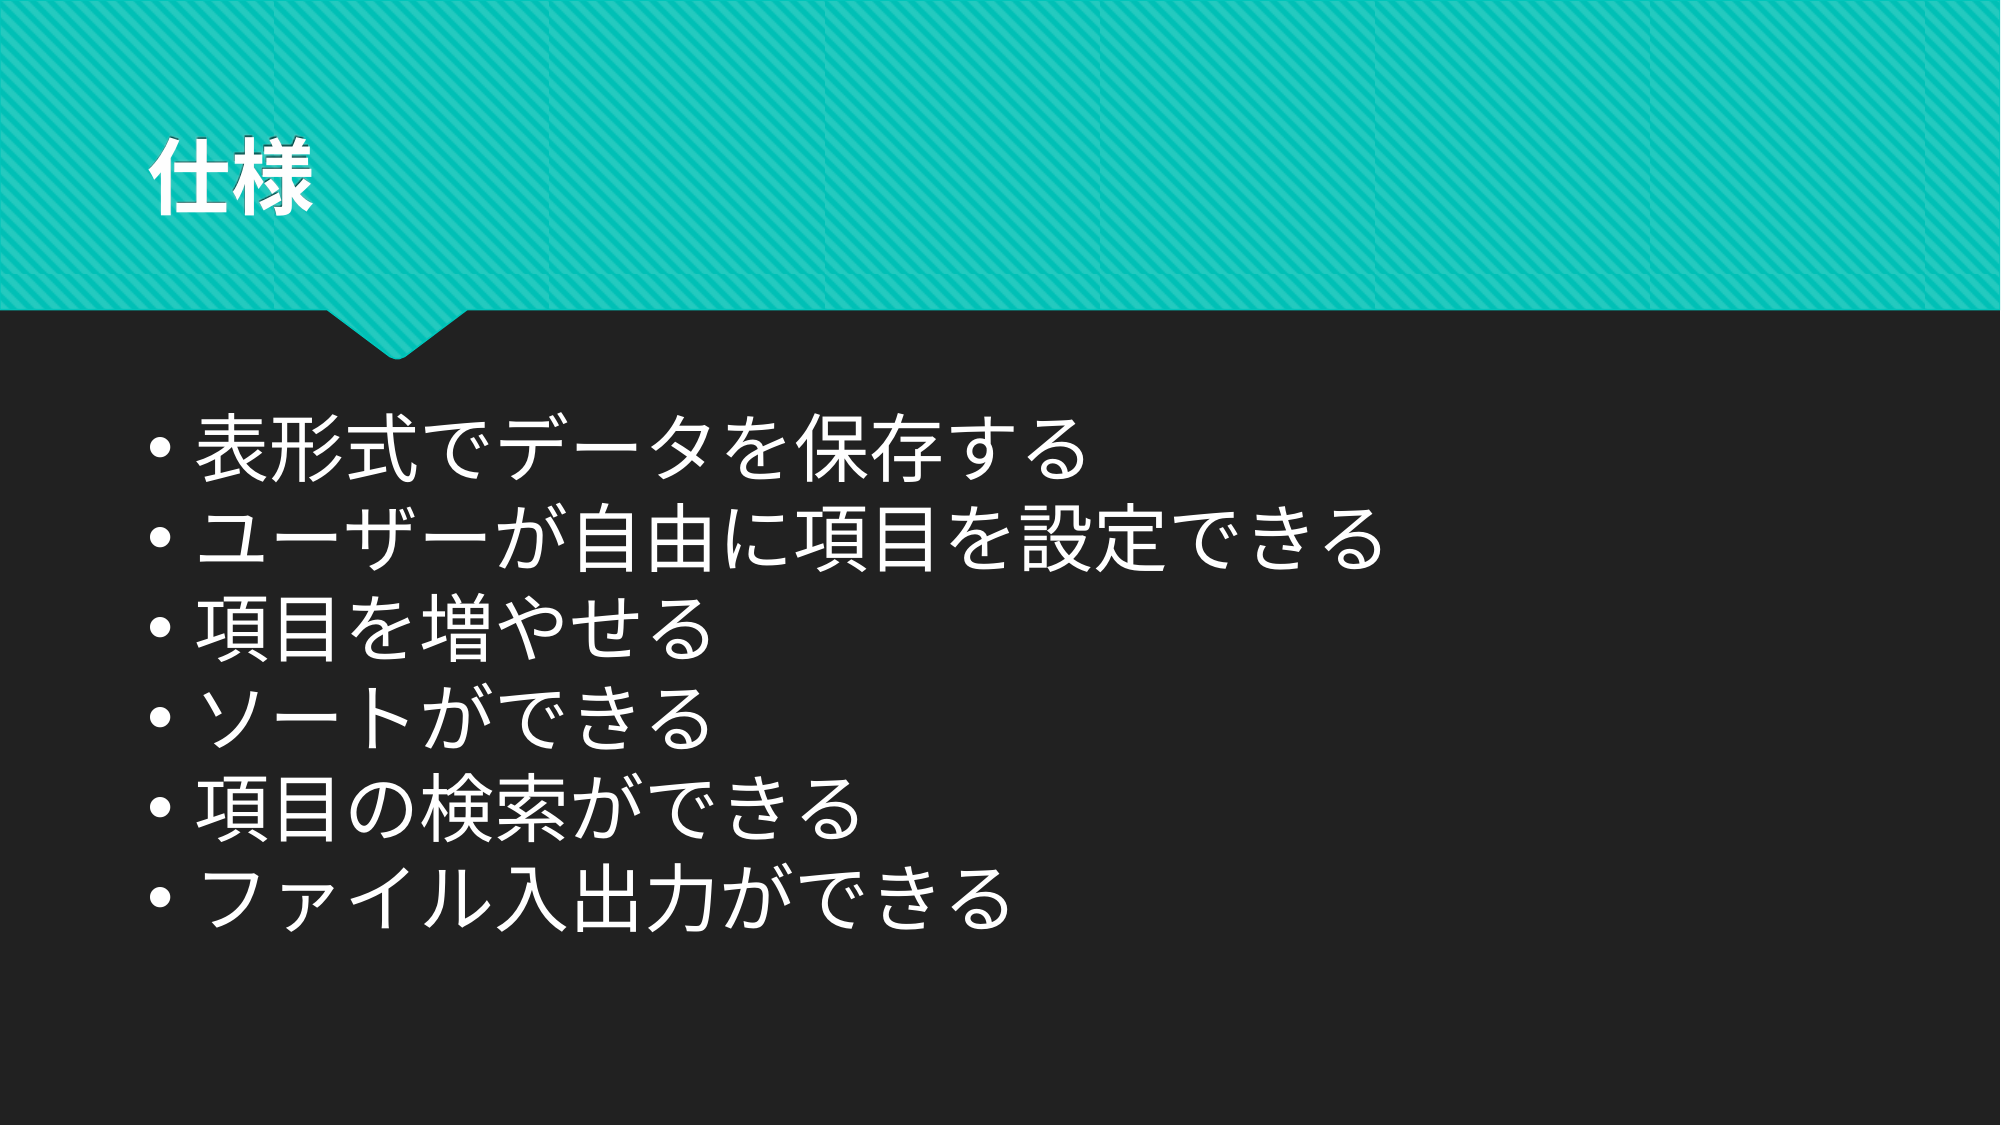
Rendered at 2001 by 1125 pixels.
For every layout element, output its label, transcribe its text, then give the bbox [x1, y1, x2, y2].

title 仕様 [132, 73, 1868, 233]
text_box 表形式でデータを保存する ユーザーが自由に項目を設定できる 項目を増やせる ソートができる 項目の検索ができる ファイル入出力ができる [132, 393, 1883, 955]
